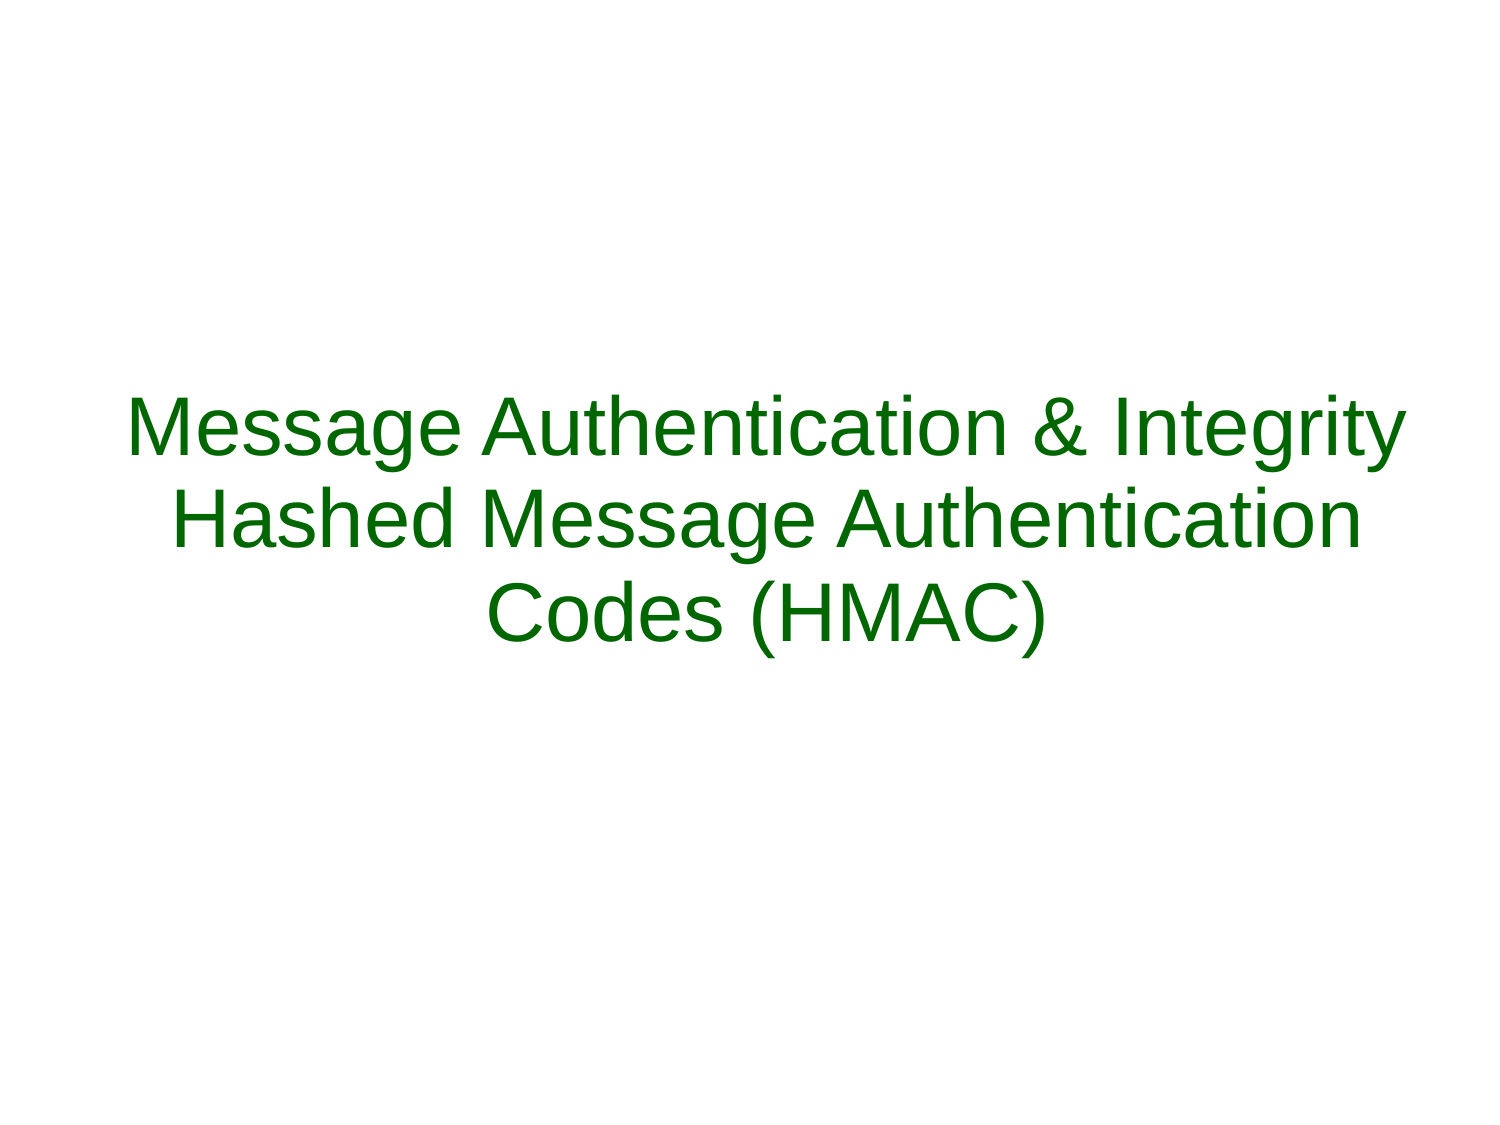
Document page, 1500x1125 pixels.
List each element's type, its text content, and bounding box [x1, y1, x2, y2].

subtitle Message Authentication & Integrity Hashed Message Authentication Codes (HMAC) [81, 152, 1453, 886]
